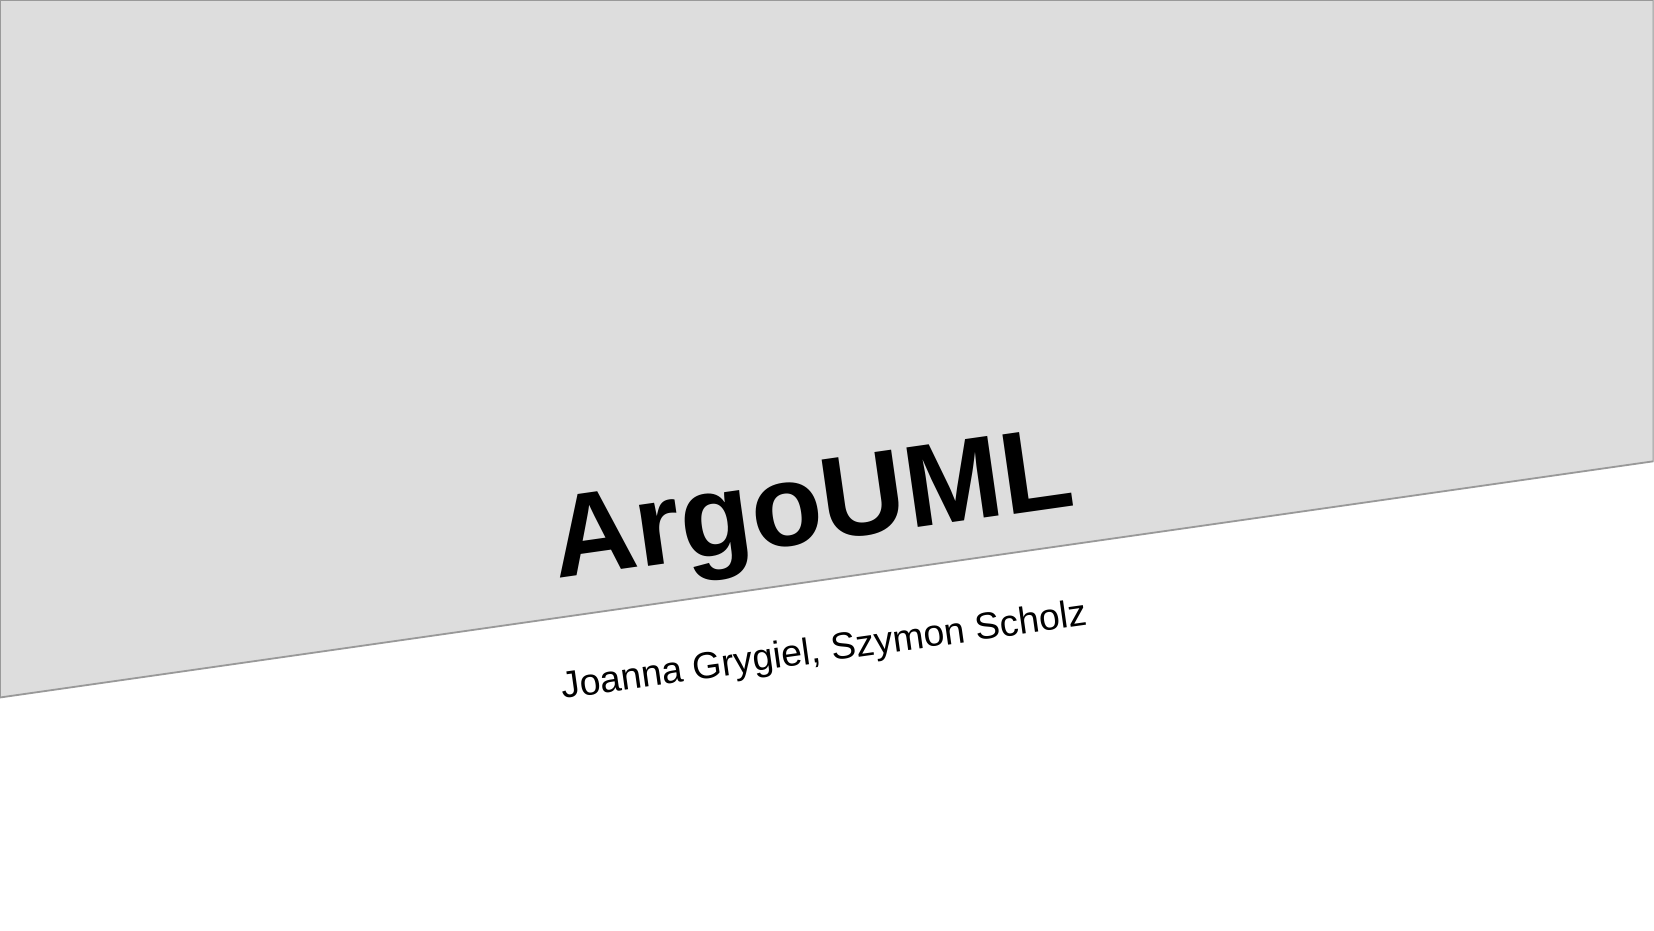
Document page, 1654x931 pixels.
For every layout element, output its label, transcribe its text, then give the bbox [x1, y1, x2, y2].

text_box Joanna Grygiel, Szymon Scholz [411, 563, 1237, 736]
text_box [100, 478, 1546, 782]
title ArgoUML [62, 267, 1562, 737]
